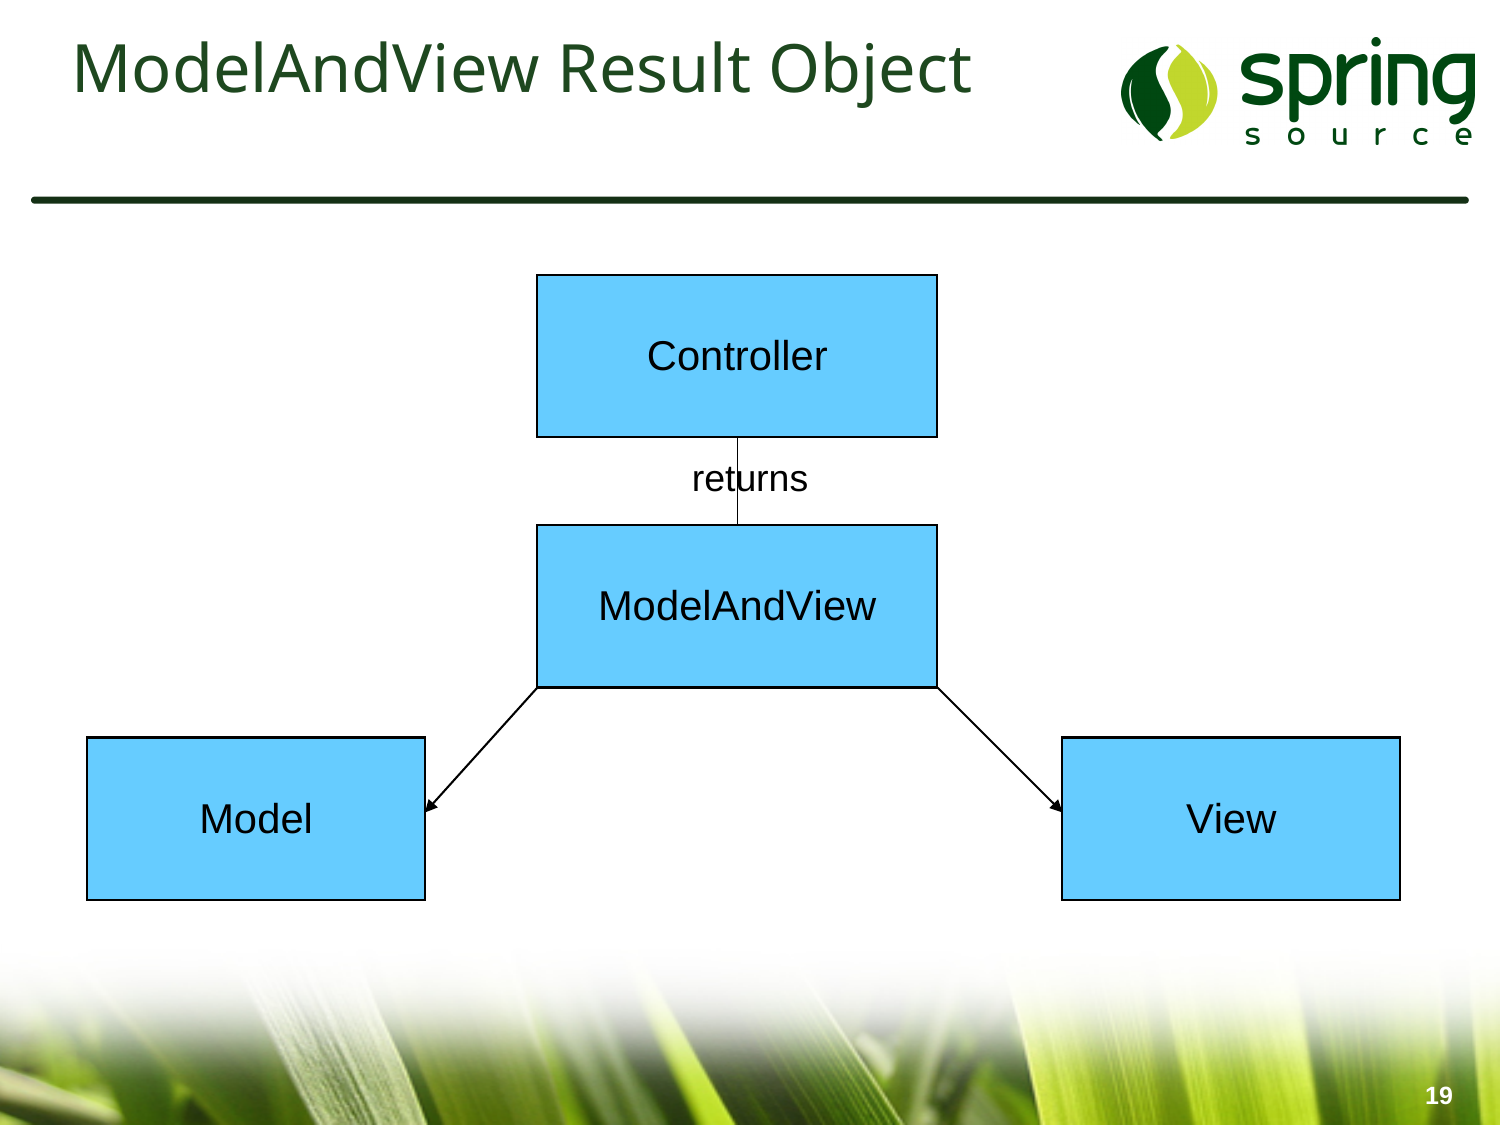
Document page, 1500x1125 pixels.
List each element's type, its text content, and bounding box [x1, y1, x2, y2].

text_box Controller [537, 274, 938, 438]
text_box View [1062, 737, 1400, 901]
text_box returns [562, 450, 938, 508]
title ModelAndView Result Object [56, 13, 1089, 176]
text_box Model [87, 737, 425, 901]
picture [1121, 37, 1475, 145]
picture [0, 944, 1500, 1125]
text_box ModelAndView [537, 525, 938, 688]
